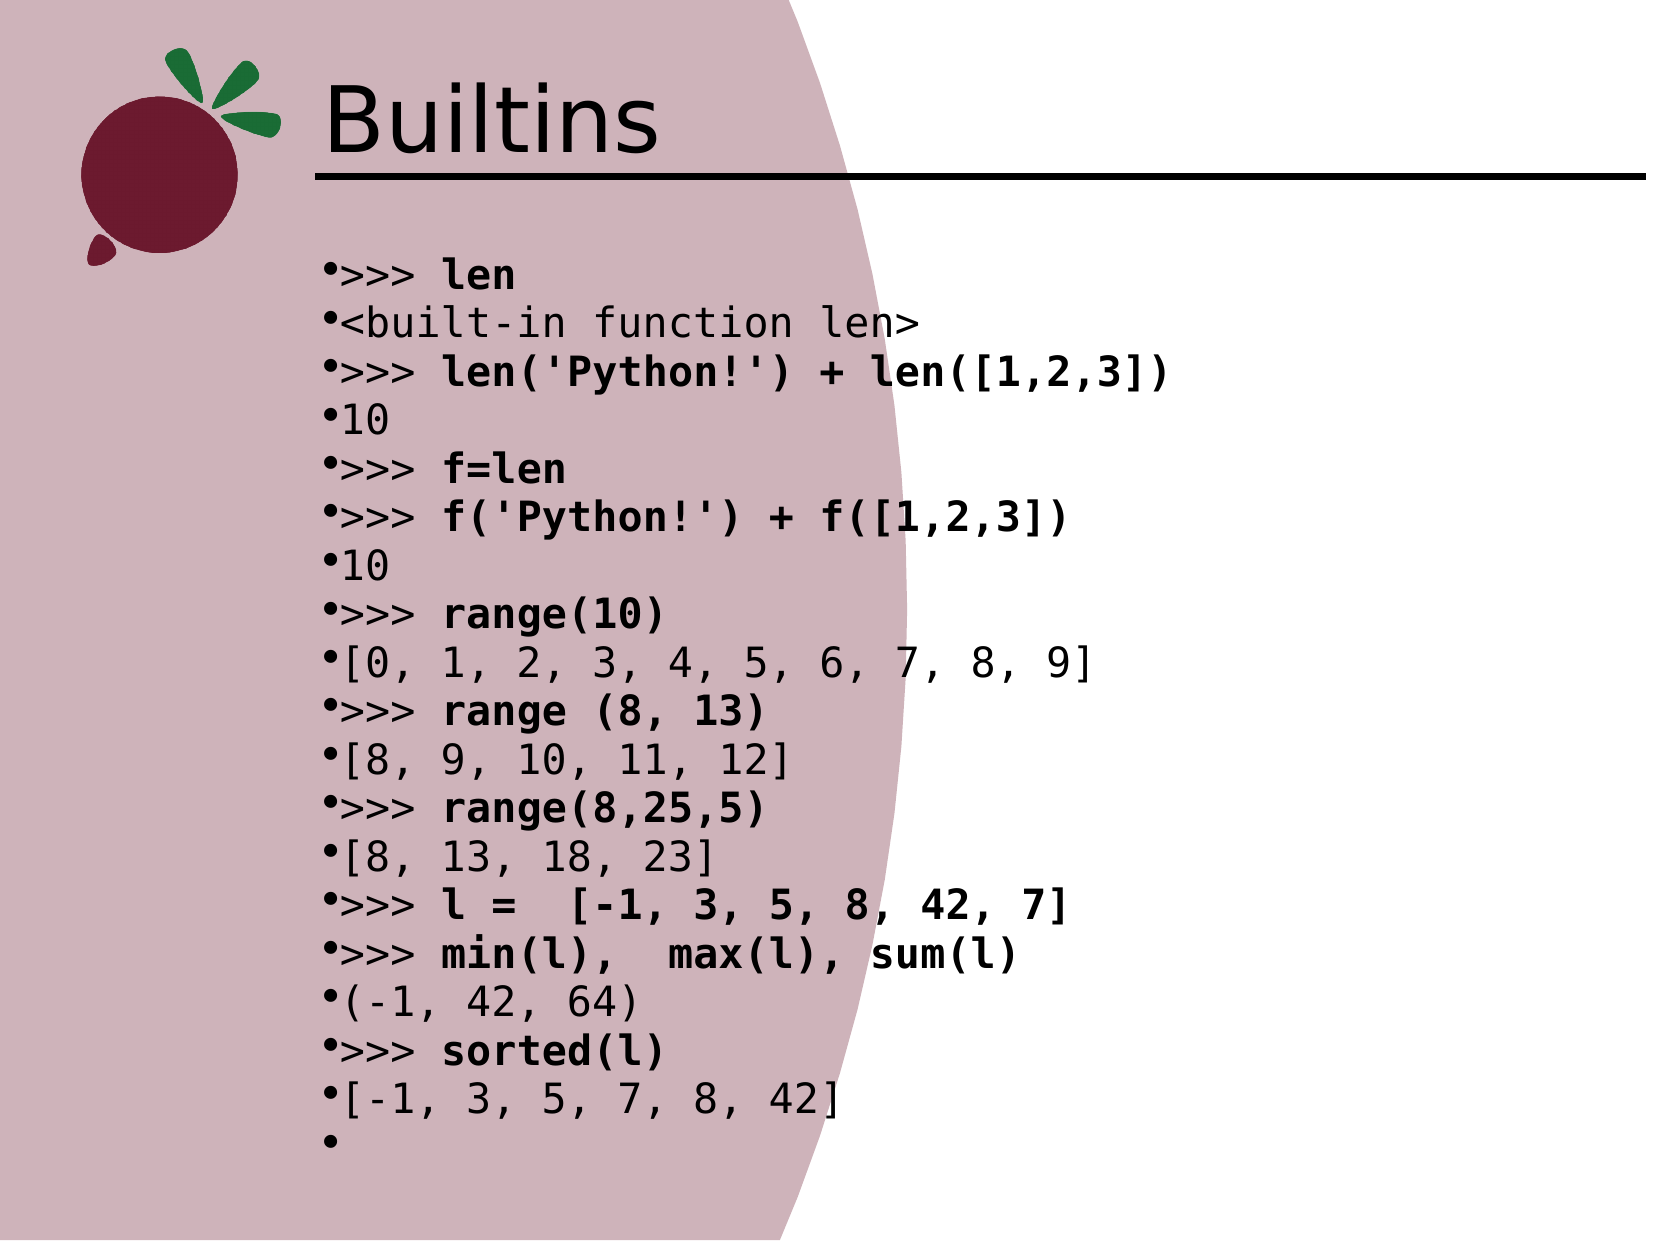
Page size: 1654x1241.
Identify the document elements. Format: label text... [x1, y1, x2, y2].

title Builtins [322, 65, 1565, 177]
picture [81, 48, 281, 266]
list >>> len <built-in function len> >>> len('Python!') + len([1,2,3]) 10 >>> f=len >>> f('Python!') + f([1,2,3]) 10 >>> range(10) [0, 1, 2, 3, 4, 5, 6, 7, 8, 9] >>> range (8, 13) [8, 9, 10, 11, 12] >>> range(8,25,5) [8, 13, 18, 23] >>> l = [-1, 3, 5, 8, 42, 7] >>> min(l), max(l), sum(l) (-1, 42, 64) >>> sorted(l) [-1, 3, 5, 7, 8, 42] [322, 250, 1565, 1175]
